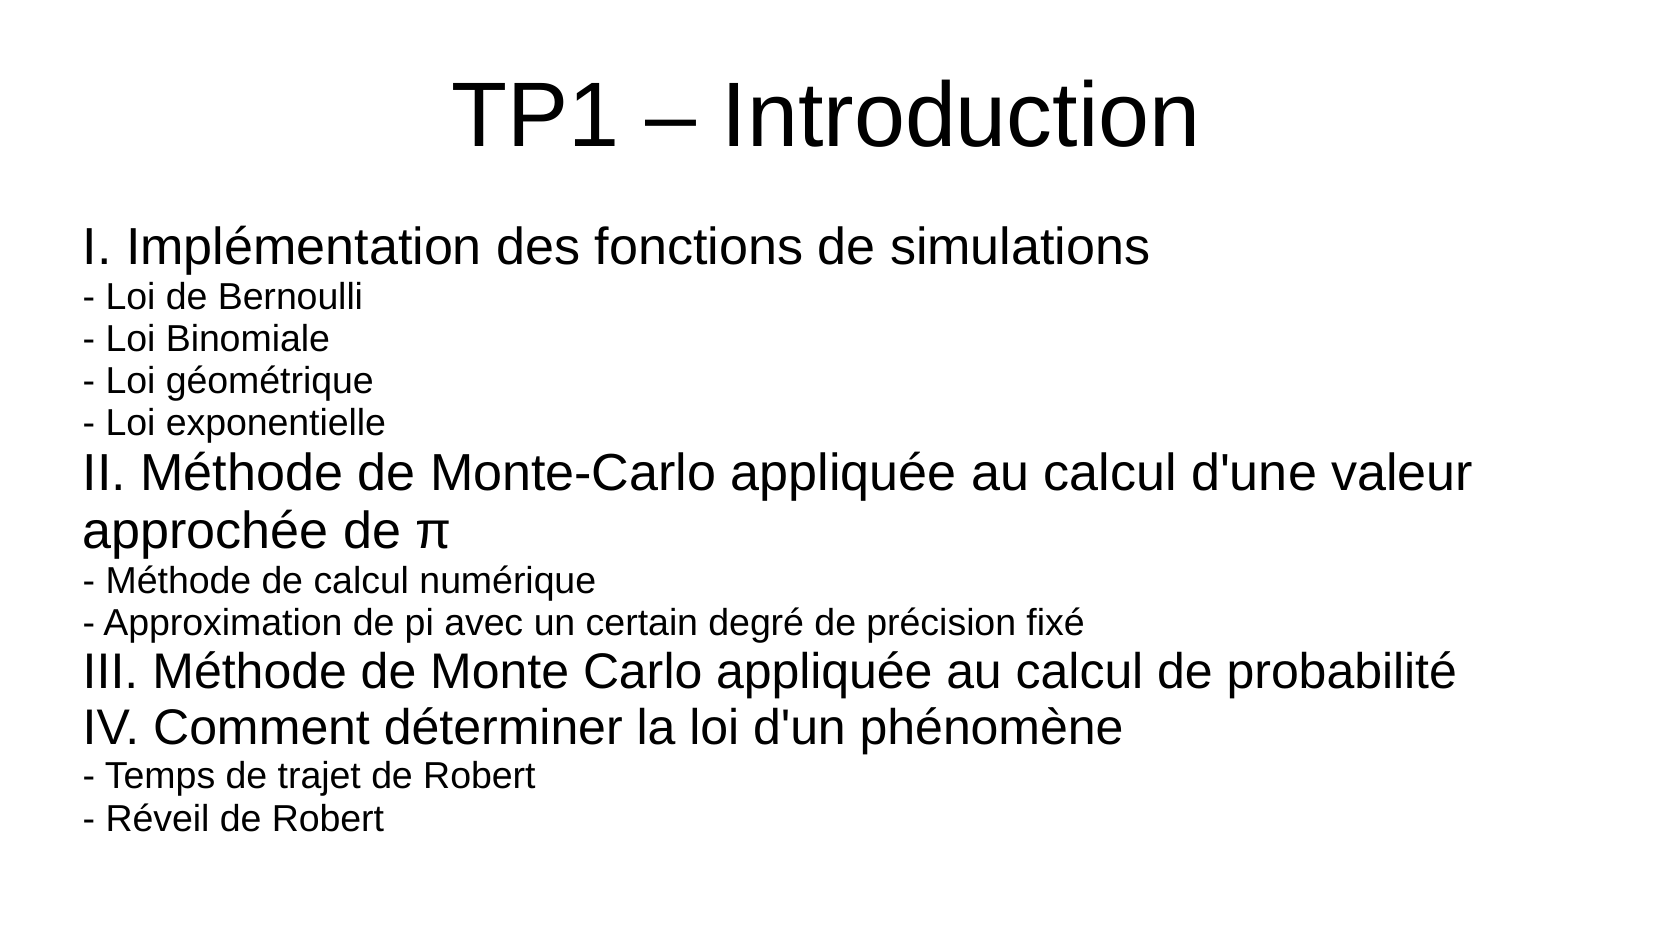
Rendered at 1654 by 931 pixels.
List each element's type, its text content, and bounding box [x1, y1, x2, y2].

title TP1 – Introduction [82, 37, 1571, 193]
subtitle I. Implémentation des fonctions de simulations - Loi de Bernoulli - Loi Binomiale - Loi géométrique - Loi exponentielle II. Méthode de Monte-Carlo appliquée au calcul d'une valeur approchée de π - Méthode de calcul numérique - Approximation de pi avec un certain degré de précision fixé III. Méthode de Monte Carlo appliquée au calcul de probabilité IV. Comment déterminer la loi d'un phénomène - Temps de trajet de Robert - Réveil de Robert [82, 217, 1571, 840]
